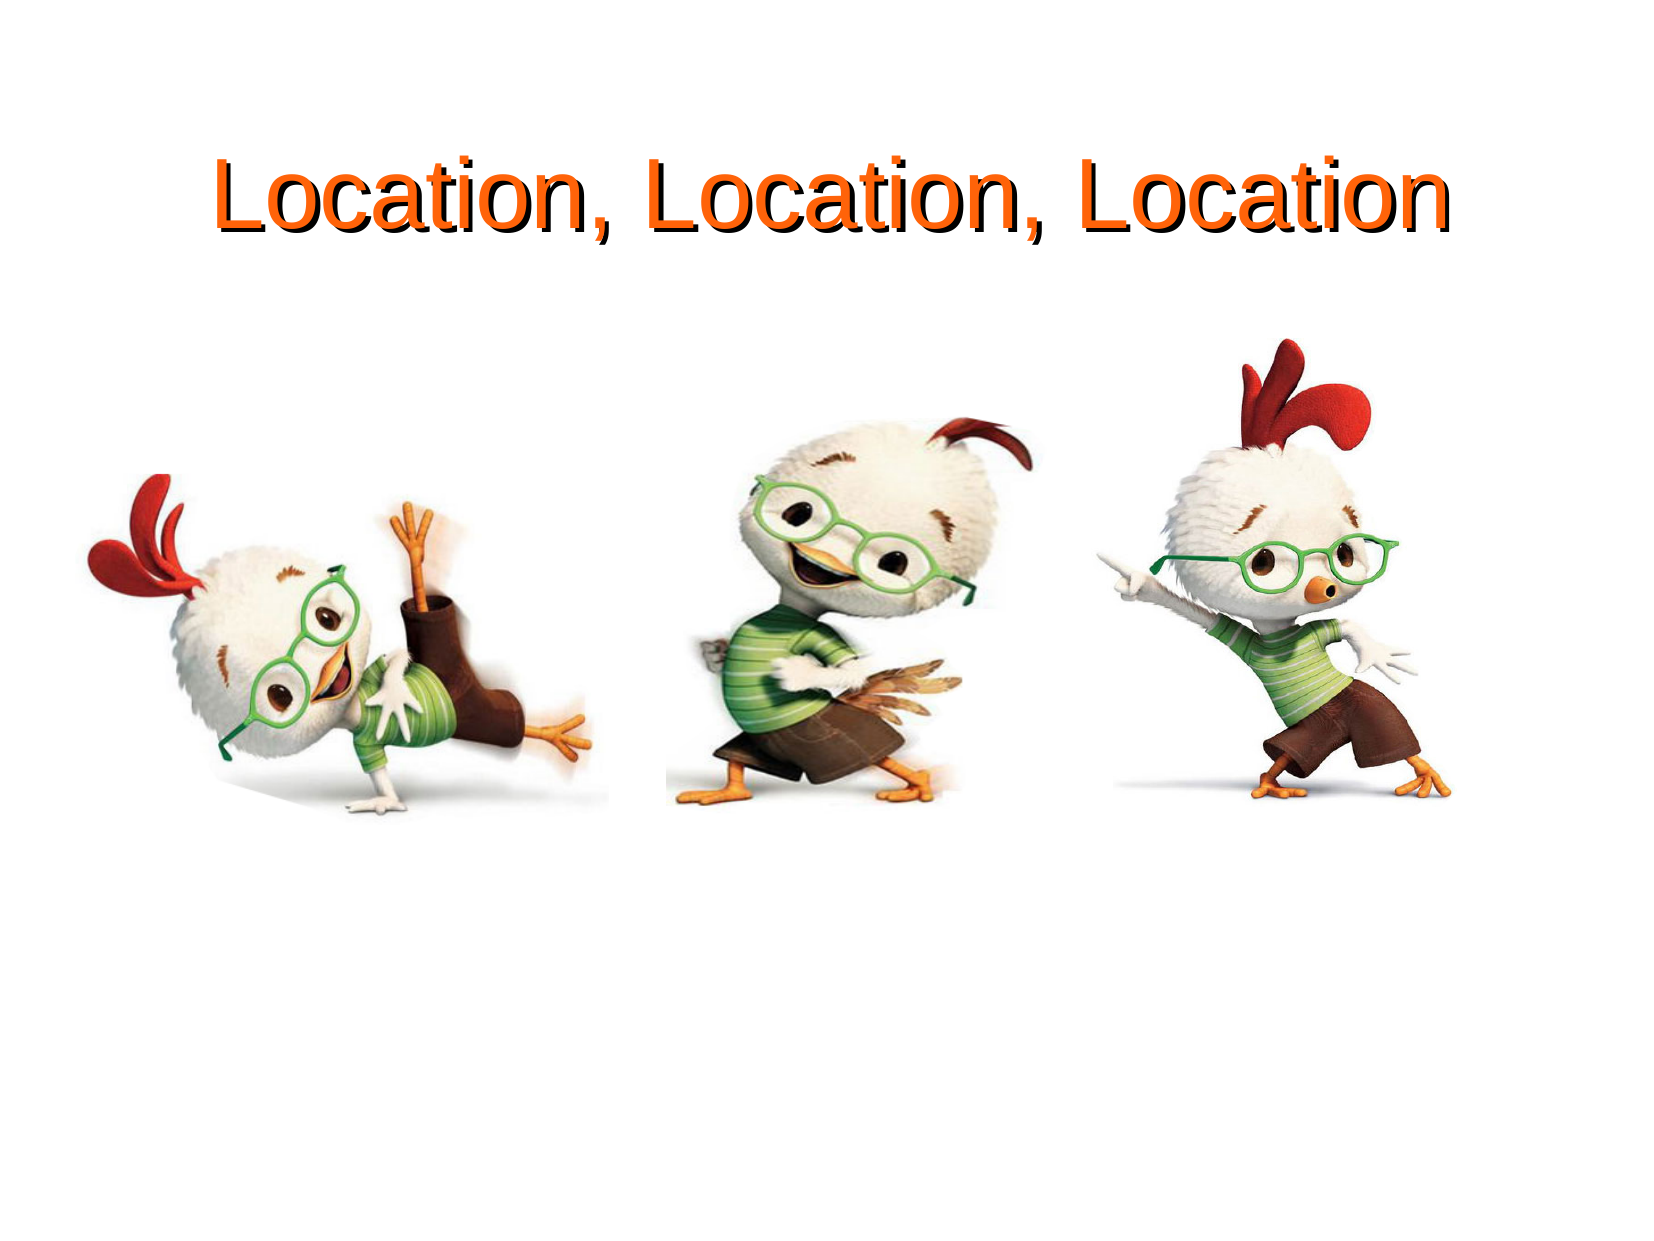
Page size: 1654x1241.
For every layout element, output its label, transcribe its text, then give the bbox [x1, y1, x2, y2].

picture [666, 411, 1051, 824]
picture [75, 448, 609, 826]
picture [1087, 330, 1463, 824]
text_box Location, Location, Location [86, 49, 1576, 338]
